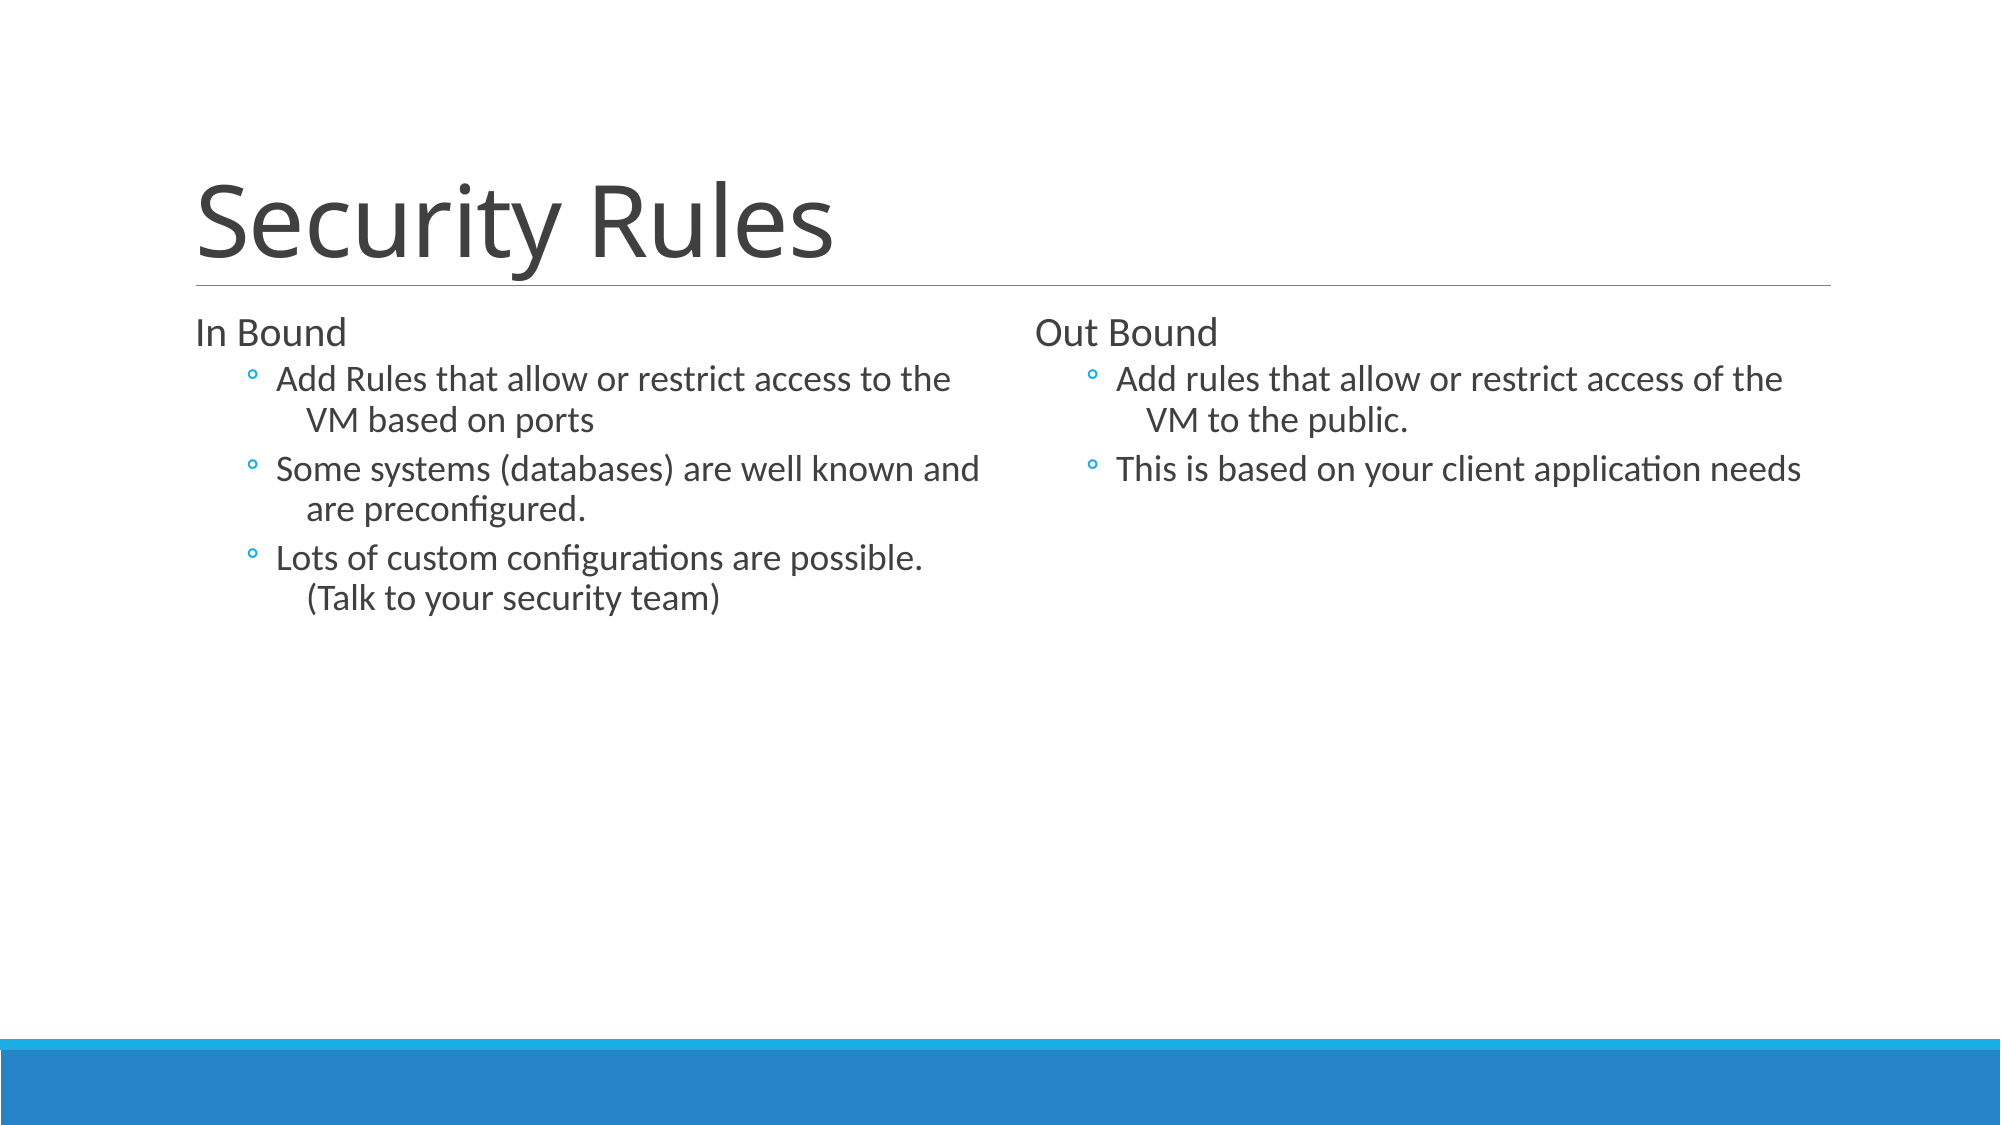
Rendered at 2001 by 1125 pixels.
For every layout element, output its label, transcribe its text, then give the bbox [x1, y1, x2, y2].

title Security Rules [180, 47, 1831, 286]
list In Bound Add Rules that allow or restrict access to the VM based on ports Some systems (databases) are well known and are preconfigured. Lots of custom configurations are possible. (Talk to your security team) [180, 302, 991, 963]
list Out Bound Add rules that allow or restrict access of the VM to the public. This is based on your client application needs [1020, 302, 1831, 963]
